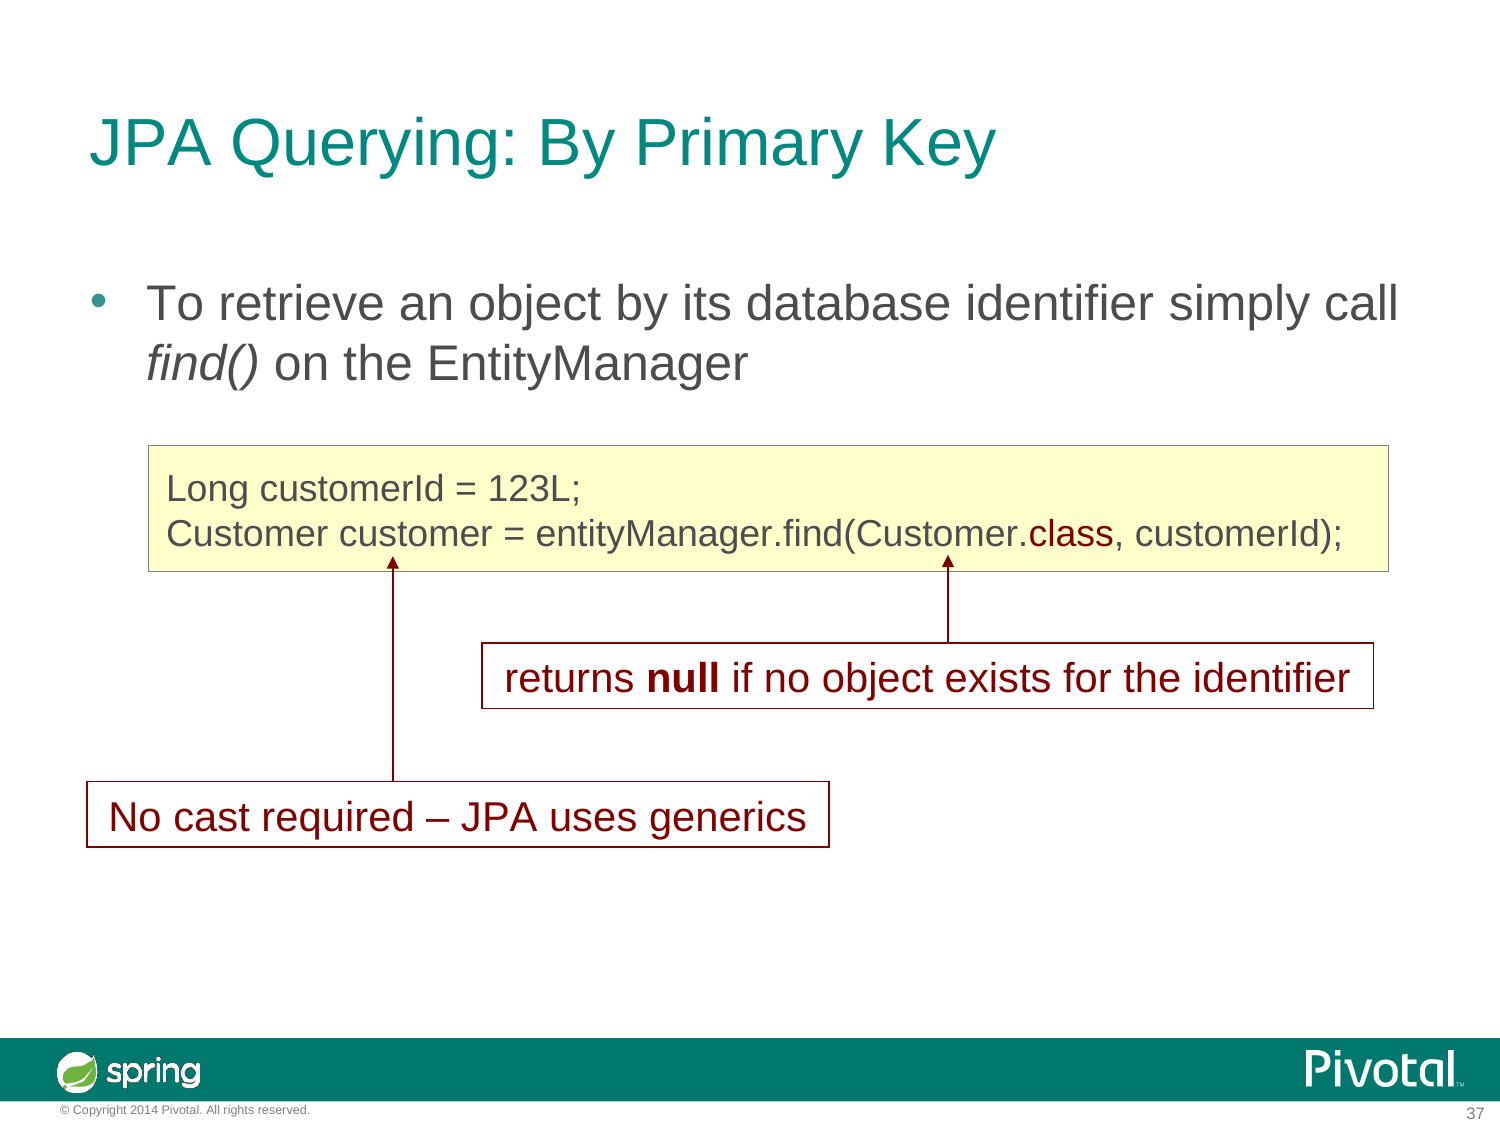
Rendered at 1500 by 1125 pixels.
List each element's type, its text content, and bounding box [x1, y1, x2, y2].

picture [1306, 1050, 1464, 1087]
text_box returns null if no object exists for the identifier [481, 642, 1374, 709]
title JPA Querying: By Primary Key [75, 45, 1426, 233]
text_box Long customerId = 123L; Customer customer = entityManager.find(Customer.class, customerId); [148, 445, 1389, 572]
list To retrieve an object by its database identifier simply call find() on the EntityManager [75, 262, 1426, 1005]
text_box No cast required – JPA uses generics [86, 781, 830, 848]
picture [32, 1041, 210, 1103]
